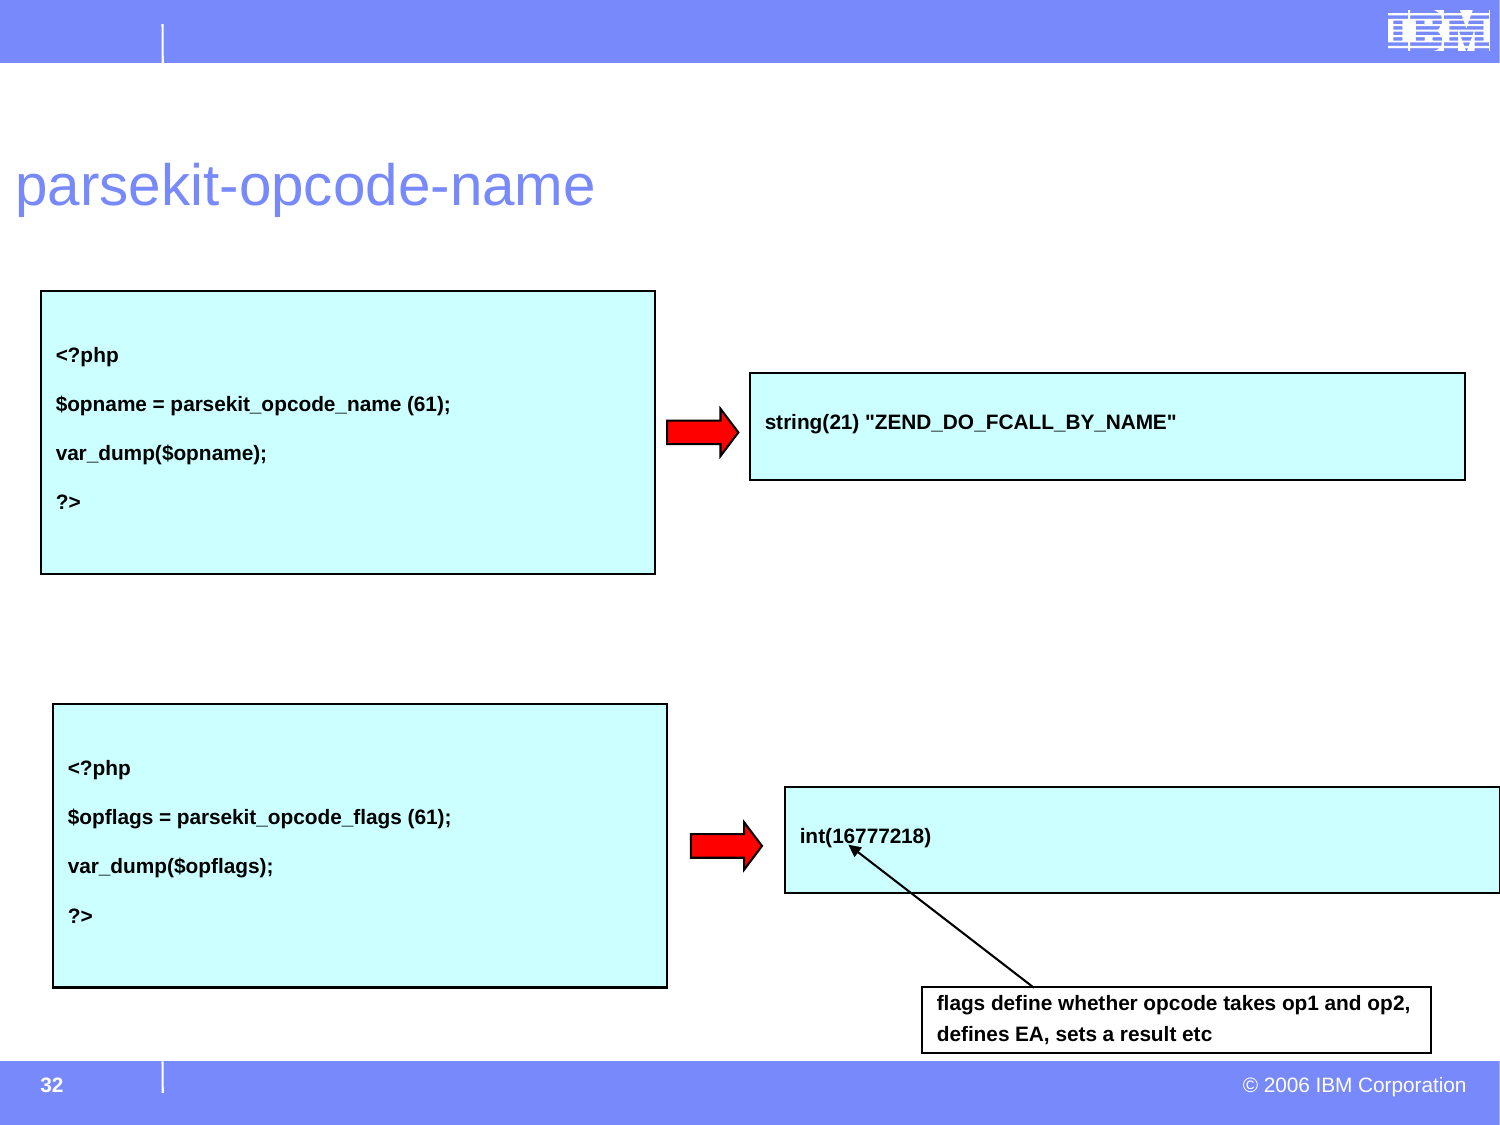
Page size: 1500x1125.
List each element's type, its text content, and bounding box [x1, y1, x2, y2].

text_box <?php $opflags = parsekit_opcode_flags (61); var_dump($opflags); ?> [53, 704, 668, 988]
text_box <?php $opname = parsekit_opcode_name (61); var_dump($opname); ?> [41, 290, 656, 575]
text_box string(21) "ZEND_DO_FCALL_BY_NAME" [749, 373, 1465, 480]
text_box [667, 408, 739, 457]
text_box flags define whether opcode takes op1 and op2, defines EA, sets a result etc [922, 987, 1432, 1054]
text_box [690, 822, 763, 870]
text_box parsekit-opcode-name [0, 142, 1353, 225]
text_box int(16777218)‏ [785, 786, 1500, 894]
